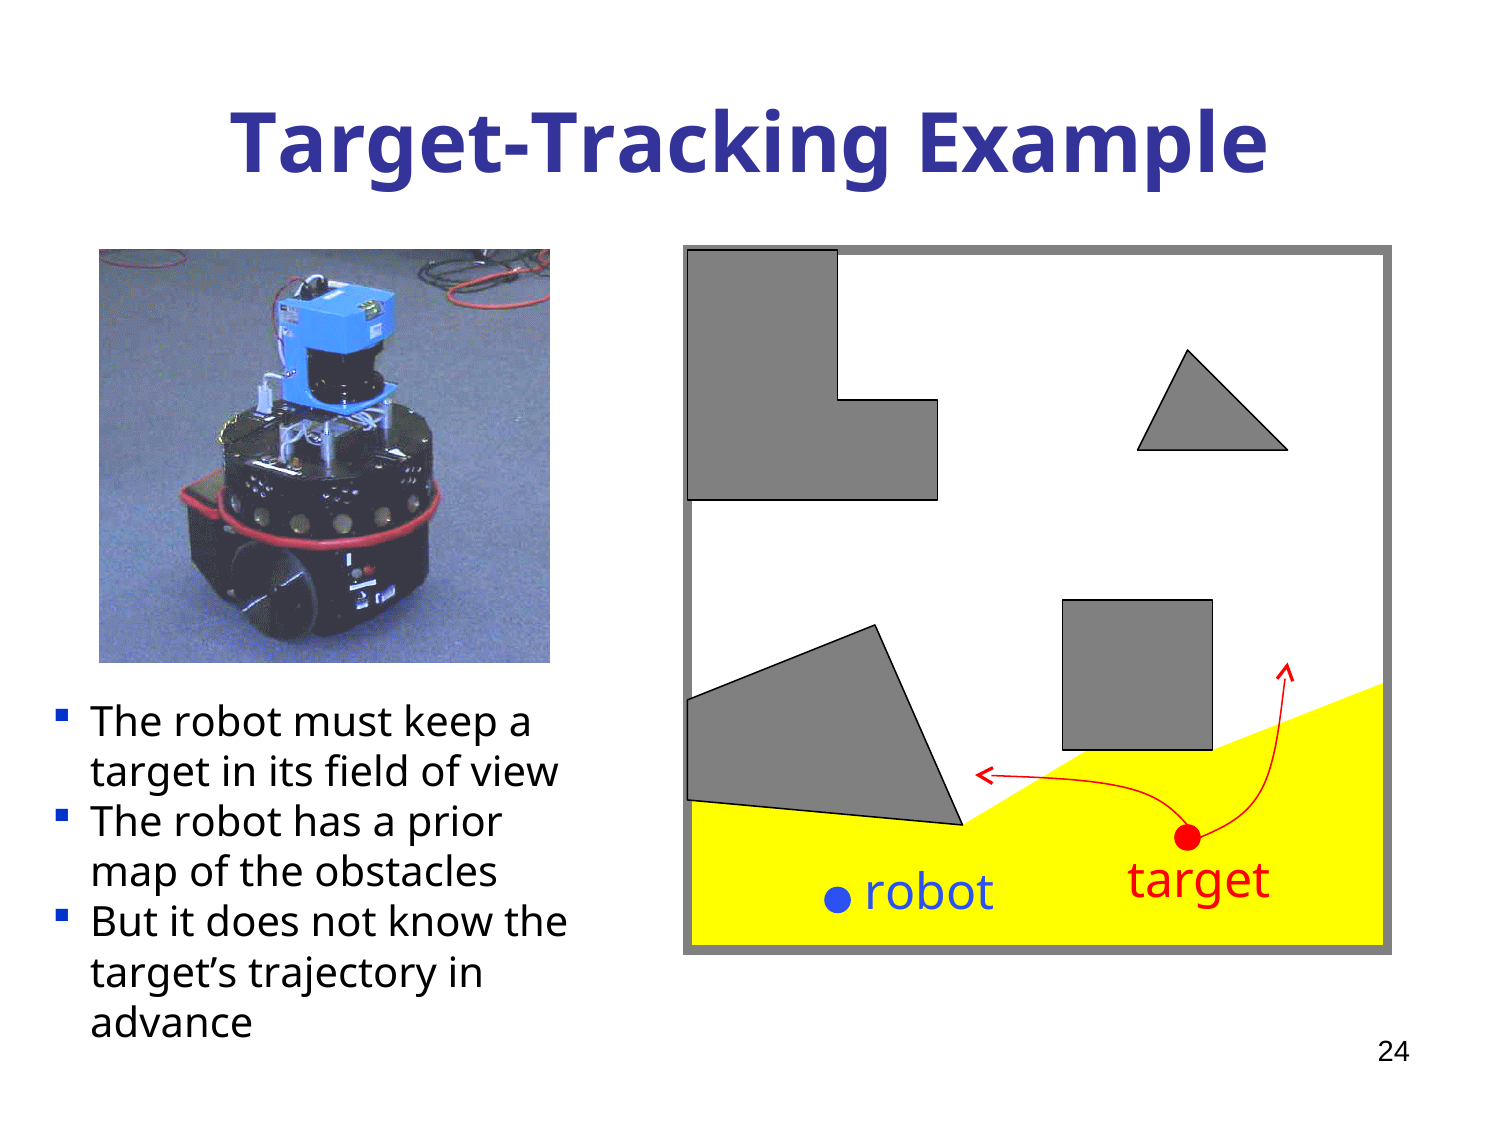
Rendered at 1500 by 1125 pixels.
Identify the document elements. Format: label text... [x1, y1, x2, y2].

title Target-Tracking Example [75, 45, 1426, 233]
text_box [687, 249, 938, 500]
text_box [687, 600, 1383, 945]
text_box target [1112, 839, 1286, 916]
text_box [1137, 349, 1288, 451]
text_box robot [849, 852, 1010, 928]
text_box The robot must keep a target in its field of view The robot has a prior map of the obstacles But it does not know the target’s trajectory in advance [37, 687, 613, 1054]
picture [99, 249, 550, 663]
text_box <number> [1074, 1024, 1426, 1103]
